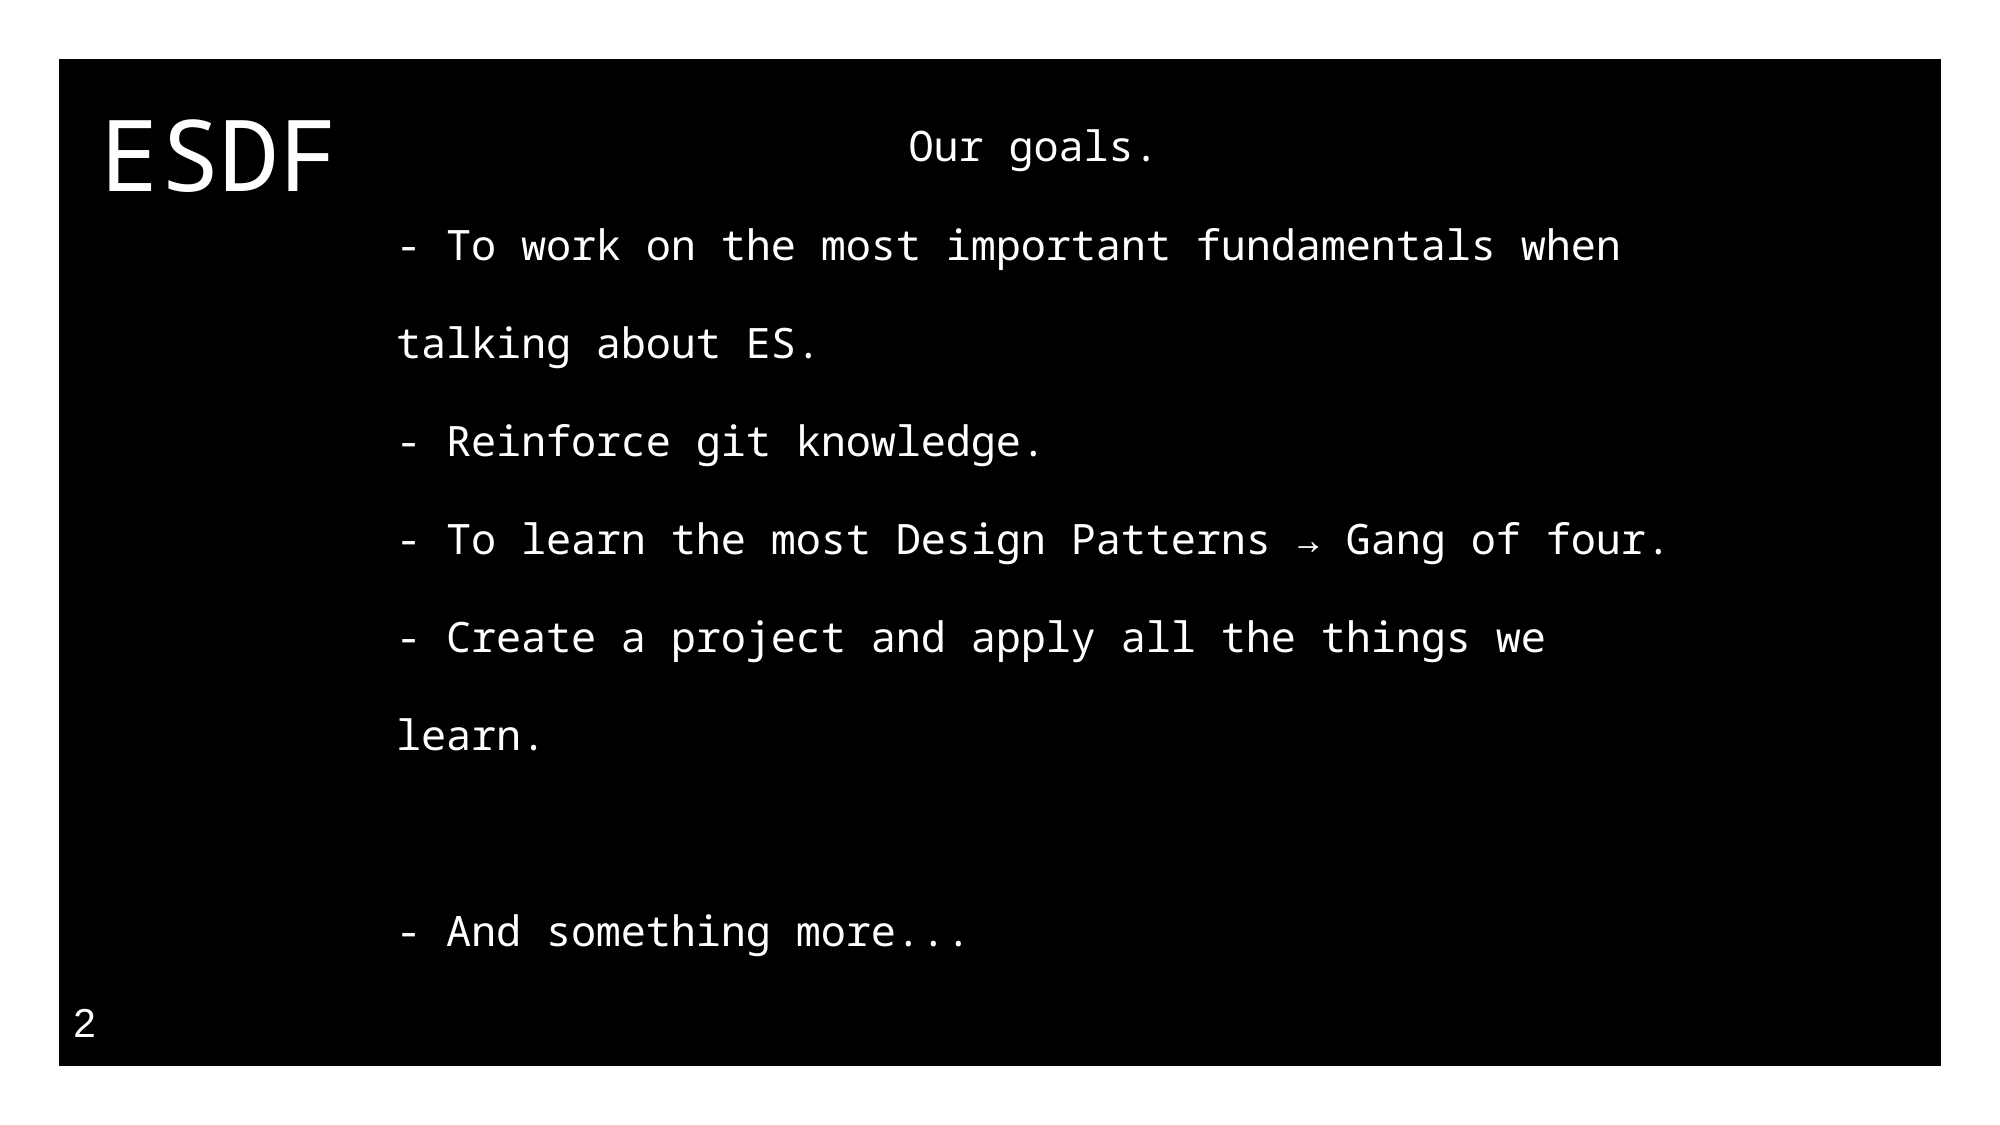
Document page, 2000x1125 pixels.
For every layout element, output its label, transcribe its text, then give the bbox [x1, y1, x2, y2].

subtitle Our goals. - To work on the most important fundamentals when talking about ES. - Reinforce git knowledge. - To learn the most Design Patterns → Gang of four. - Create a project and apply all the things we learn. - And something more... [396, 103, 1672, 997]
text_box 2 [58, 992, 773, 1070]
title ESDF [100, 0, 515, 396]
